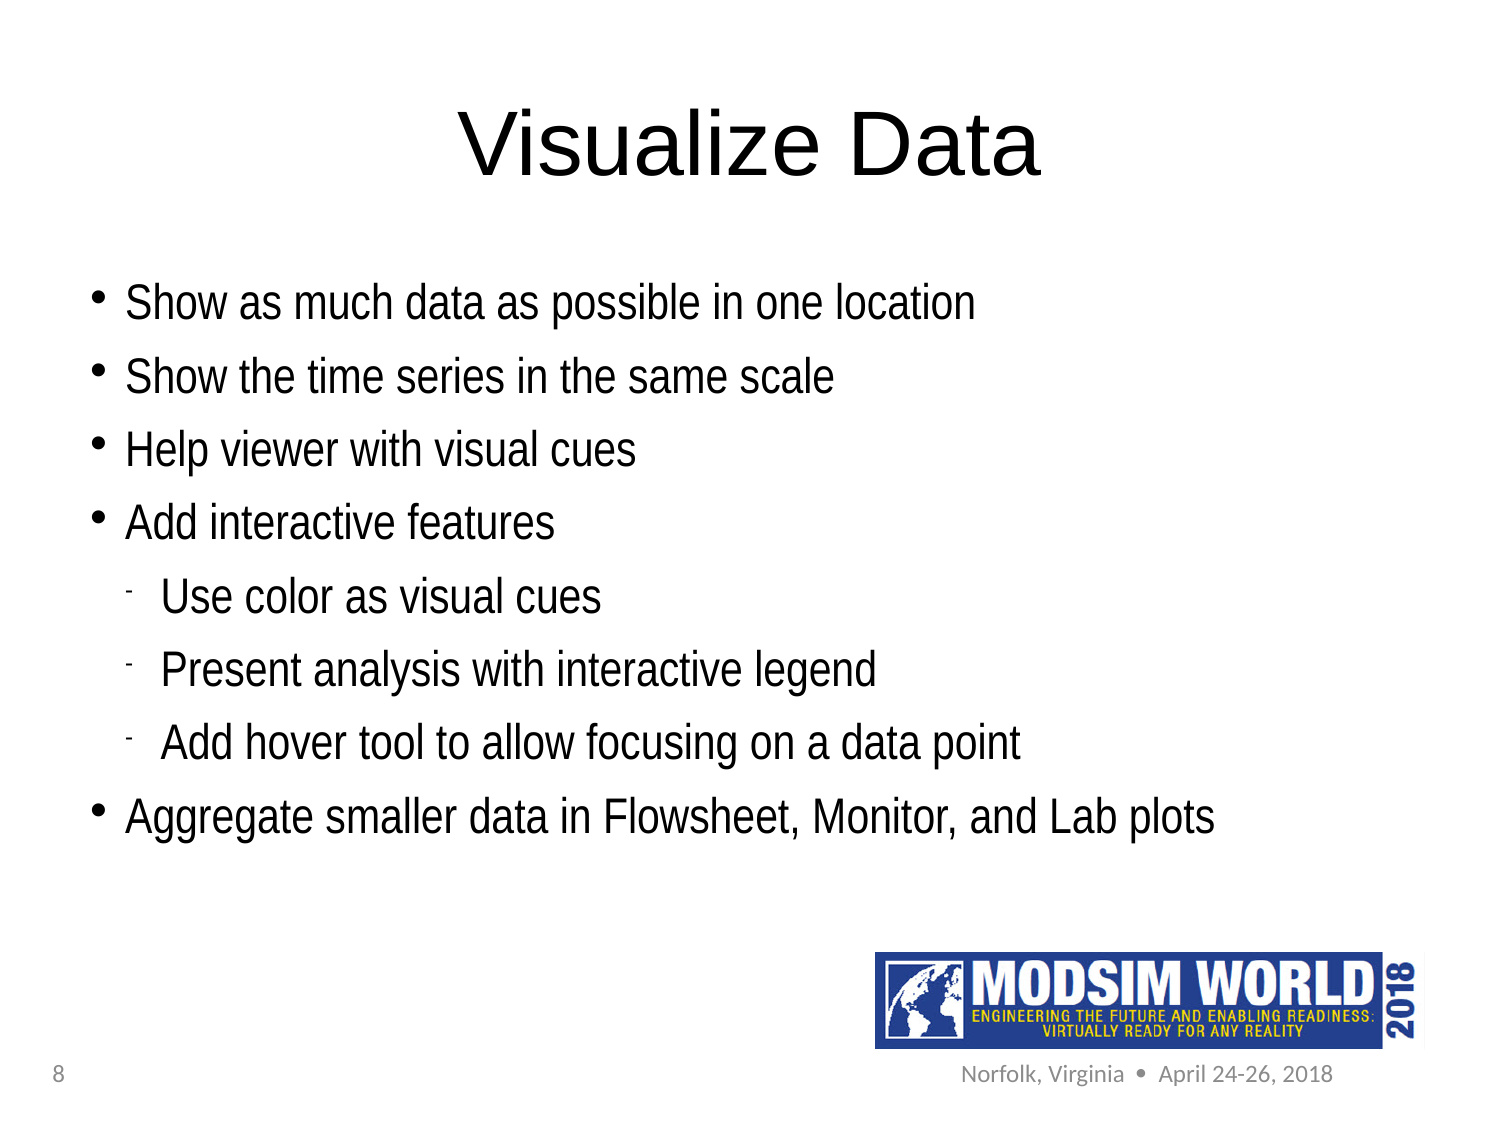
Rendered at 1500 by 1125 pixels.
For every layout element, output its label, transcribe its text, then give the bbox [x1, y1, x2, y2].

picture [875, 1005, 1425, 1042]
text_box <number> [37, 1042, 388, 1103]
text_box Show as much data as possible in one location Show the time series in the same scale Help viewer with visual cues Add interactive features Use color as visual cues Present analysis with interactive legend Add hover tool to allow focusing on a data point Aggregate smaller data in Flowsheet, Monitor, and Lab plots [74, 262, 1425, 1005]
text_box Norfolk, Virginia  April 24-26, 2018 [874, 1042, 1427, 1103]
text_box Visualize Data [74, 45, 1425, 233]
